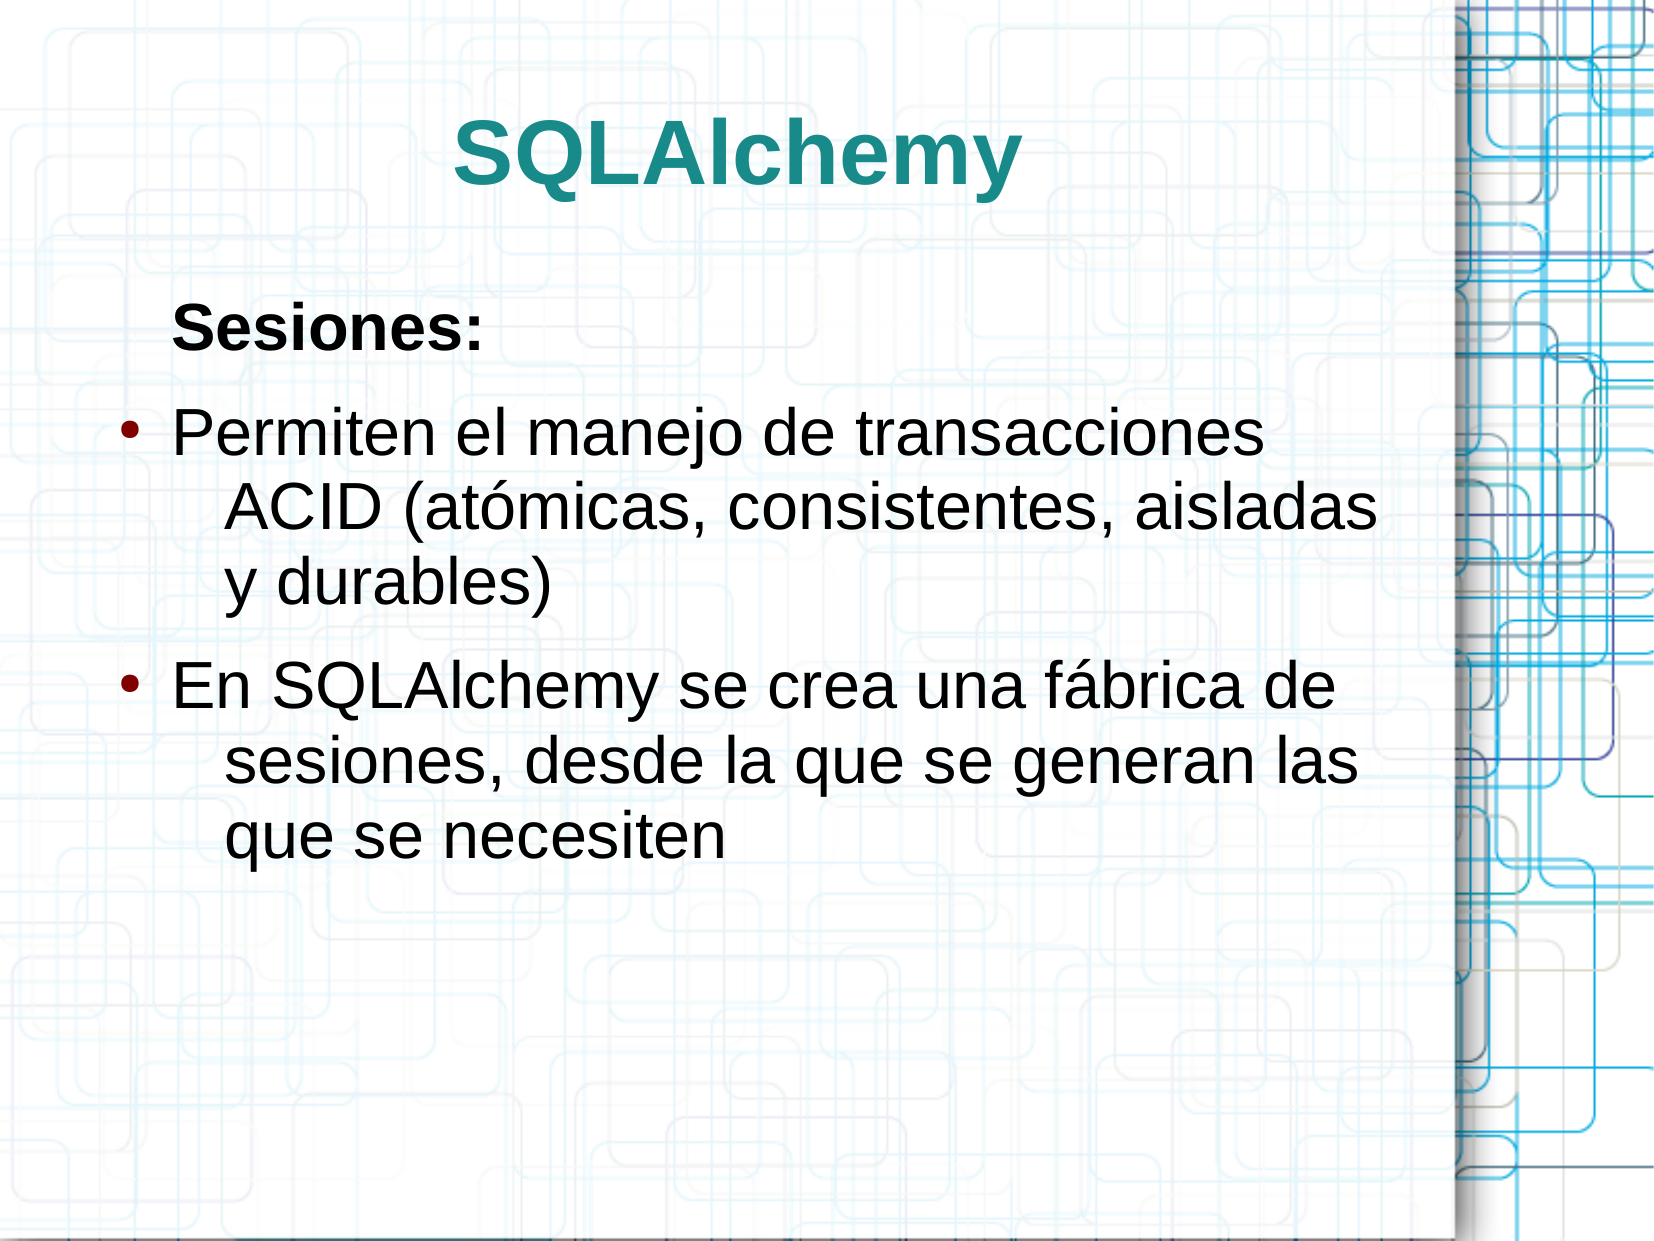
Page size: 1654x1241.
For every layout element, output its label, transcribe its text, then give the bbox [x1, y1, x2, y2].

picture [0, 0, 1654, 1241]
list Sesiones: Permiten el manejo de transacciones ACID (atómicas, consistentes, aisladas y durables) En SQLAlchemy se crea una fábrica de sesiones, desde la que se generan las que se necesiten [82, 290, 1418, 1010]
title SQLAlchemy [59, 49, 1418, 257]
